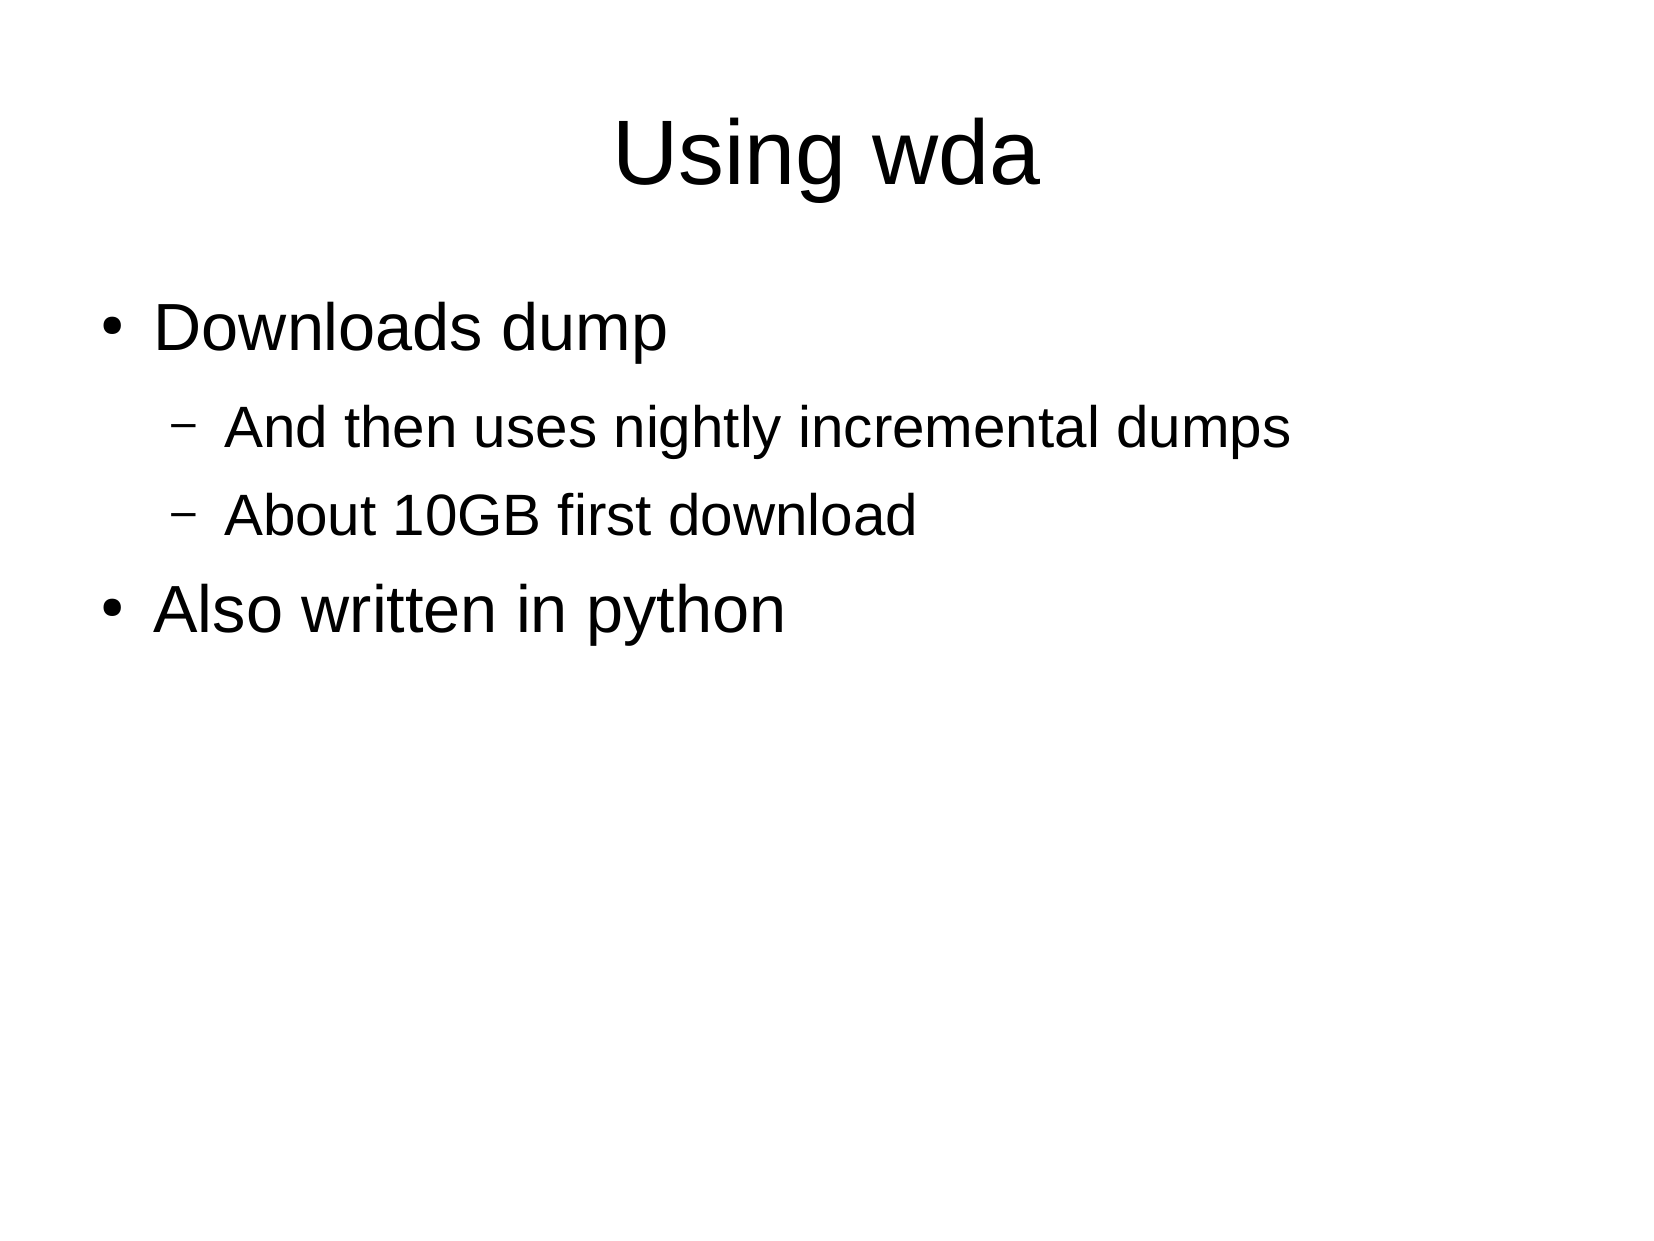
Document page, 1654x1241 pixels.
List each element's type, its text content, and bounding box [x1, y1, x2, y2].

title Using wda [82, 49, 1571, 257]
list Downloads dump And then uses nightly incremental dumps About 10GB first download Also written in python [82, 290, 1538, 1010]
